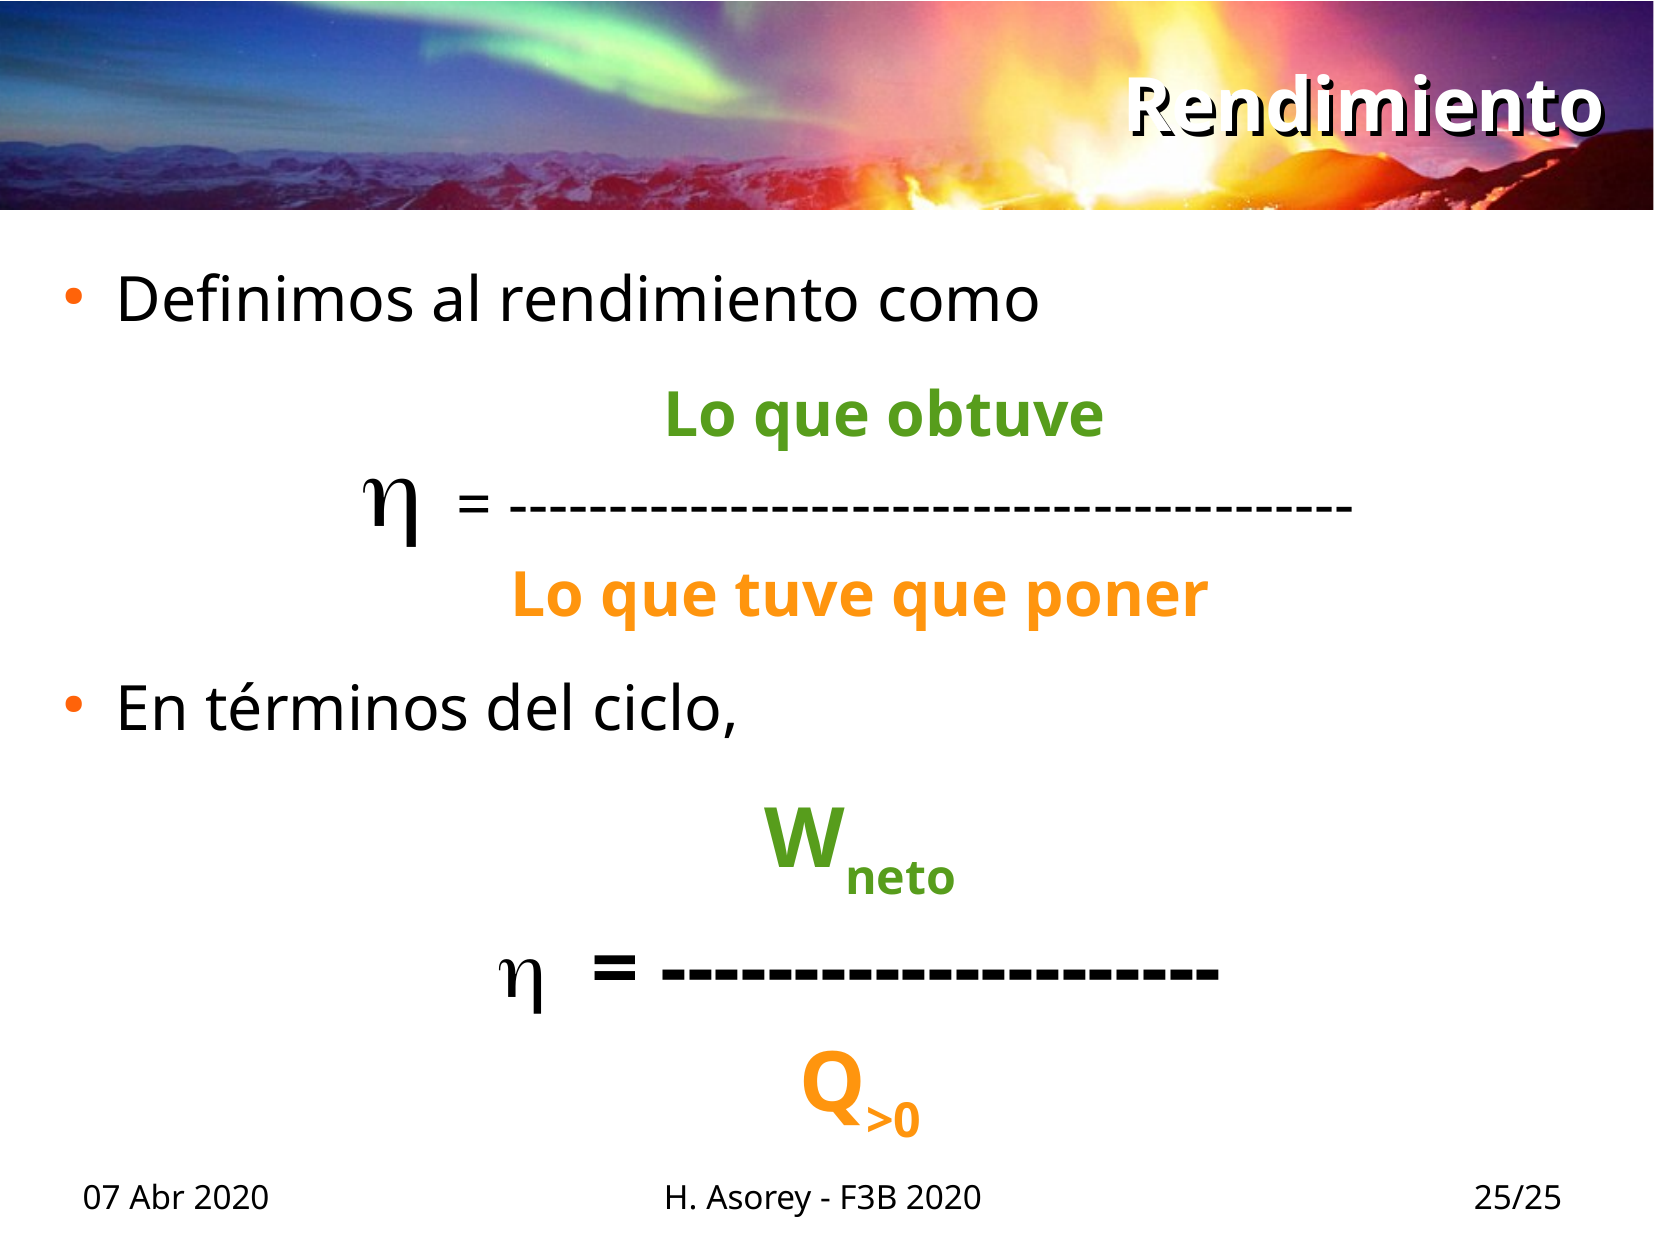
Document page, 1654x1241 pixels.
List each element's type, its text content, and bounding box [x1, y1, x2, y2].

list Definimos al rendimiento como Lo que obtuve h = ------------------------------------------ Lo que tuve que poner En términos del ciclo, Wneto h = --------------------- Q>0 [45, 255, 1606, 1156]
picture [0, 1, 1654, 210]
title Rendimiento [45, 15, 1606, 191]
